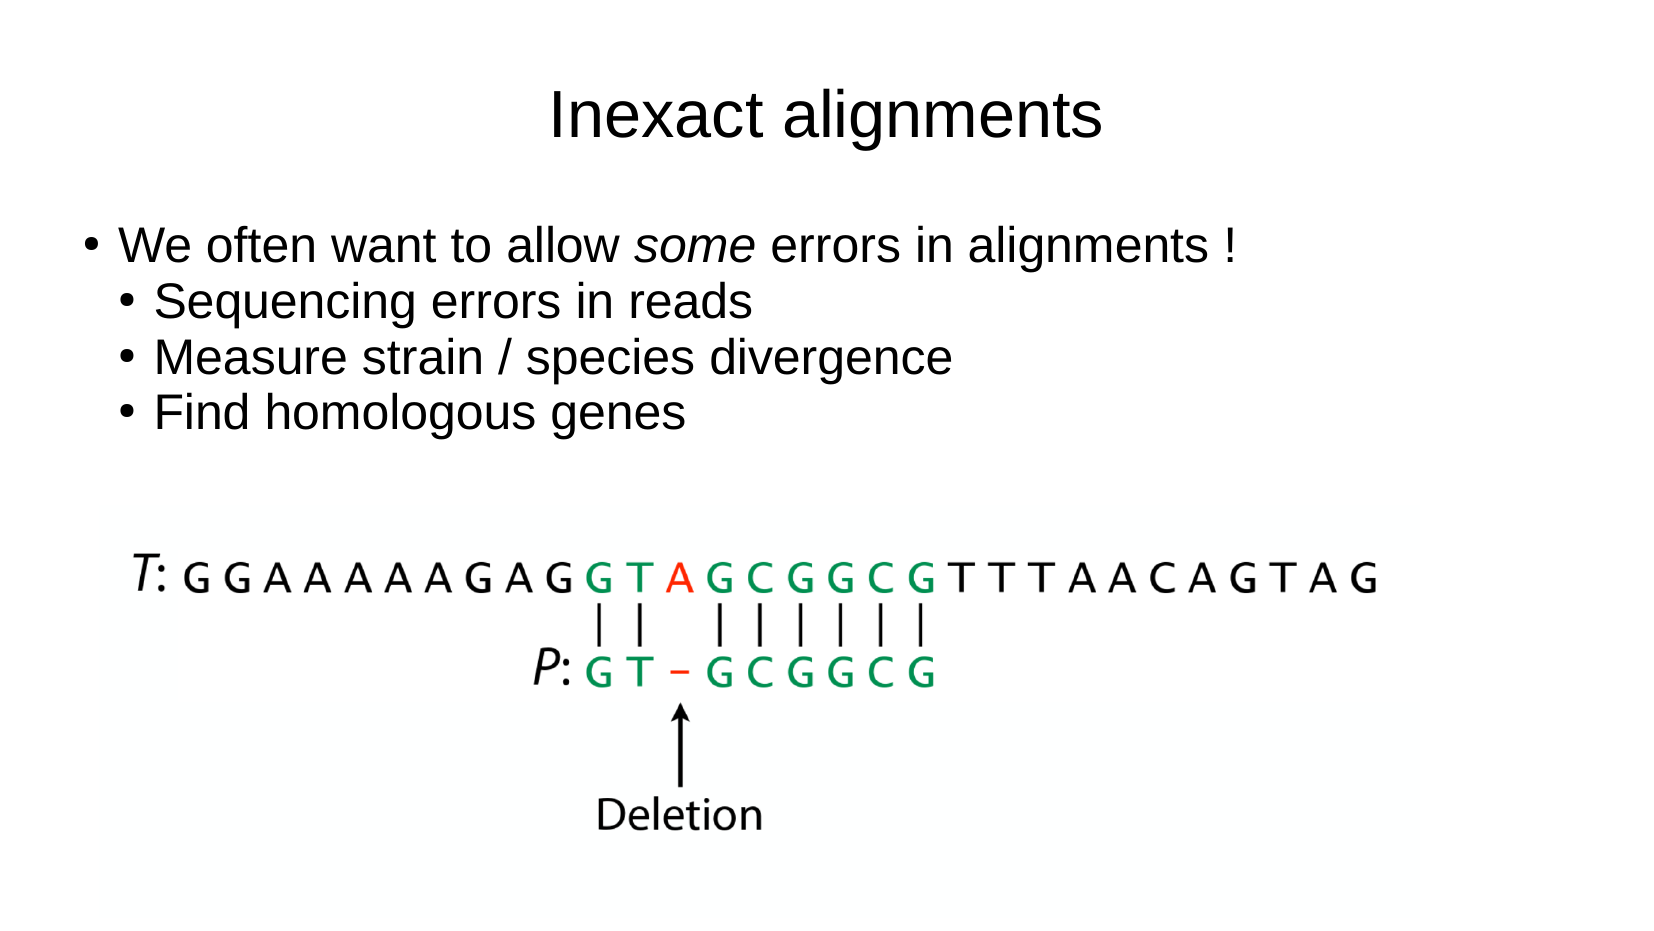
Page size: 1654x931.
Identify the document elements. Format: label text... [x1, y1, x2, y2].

title Inexact alignments [82, 37, 1571, 193]
picture [99, 505, 1420, 918]
subtitle We often want to allow some errors in alignments ! Sequencing errors in reads Measure strain / species divergence Find homologous genes [82, 217, 1571, 758]
